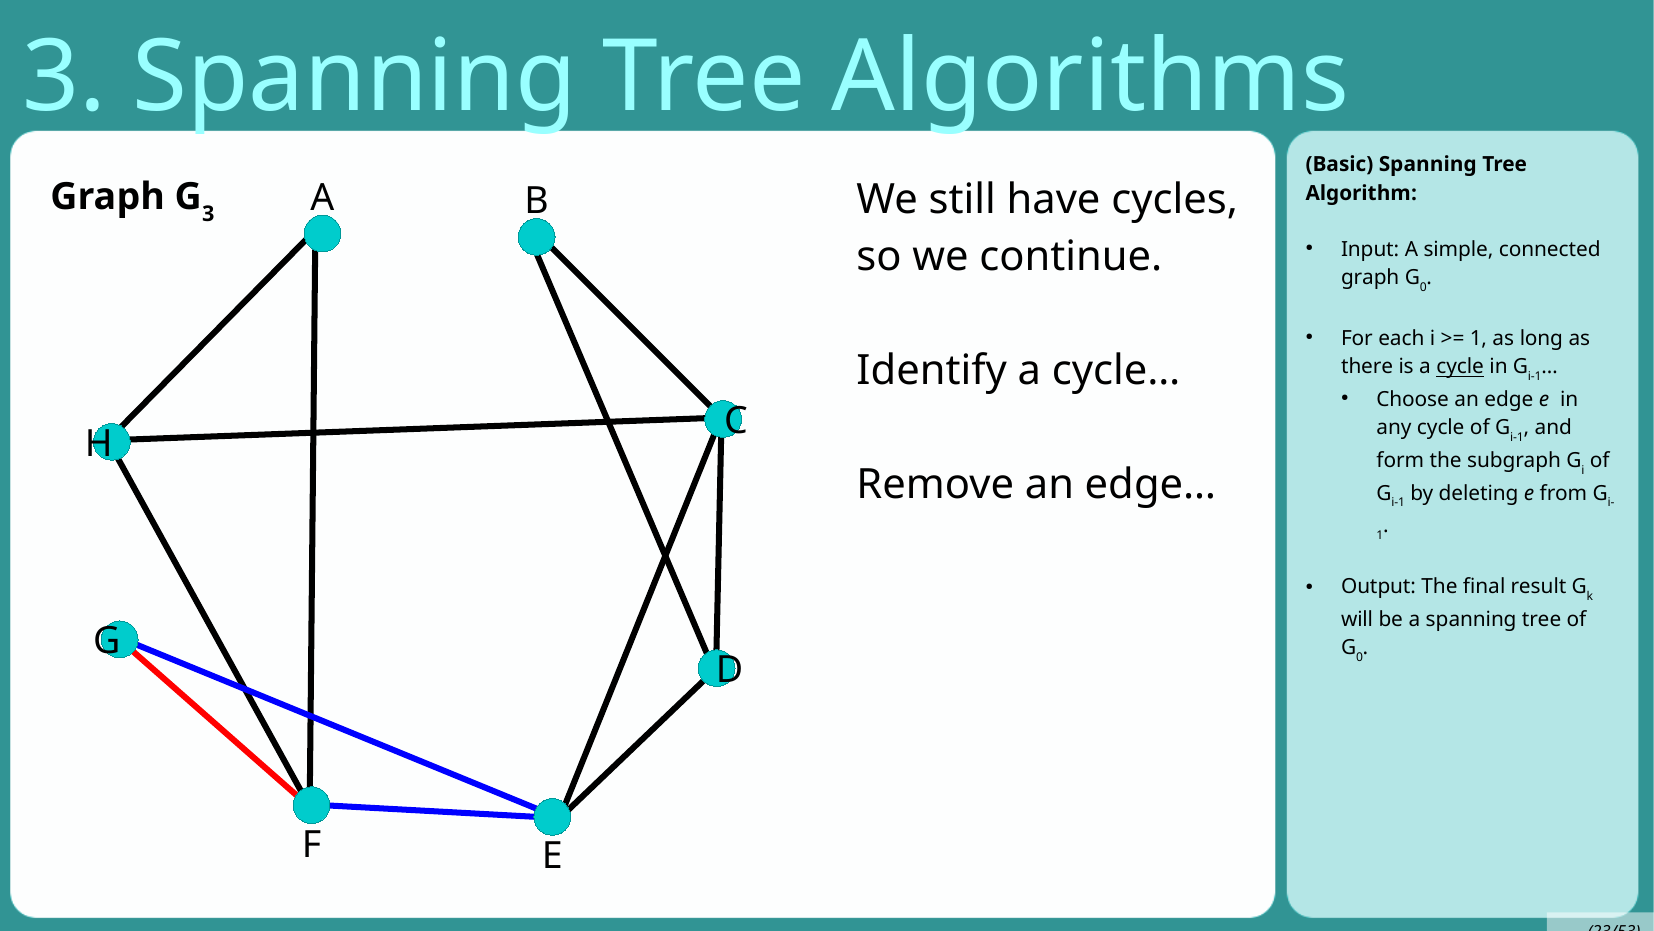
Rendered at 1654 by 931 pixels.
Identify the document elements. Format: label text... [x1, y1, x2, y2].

text_box F [293, 786, 330, 824]
text_box (Basic) Spanning Tree Algorithm: Input: A simple, connected graph G0. For each i >= 1, as long as there is a cycle in Gi-1… Choose an edge e in any cycle of Gi-1, and form the subgraph Gi of Gi-1 by deleting e from Gi-1. Output: The final result Gk will be a spanning tree of G0. [1290, 141, 1631, 661]
text_box Graph G3 [35, 161, 242, 229]
text_box A [304, 215, 341, 252]
text_box B [518, 218, 556, 256]
text_box D [722, 658, 736, 679]
picture [0, 0, 1654, 931]
title 3. Spanning Tree Algorithms [22, 13, 1511, 130]
text_box E [533, 798, 571, 836]
text_box C [704, 400, 737, 438]
text_box D [698, 649, 731, 687]
text_box G [101, 620, 139, 658]
text_box We still have cycles, so we continue. Identify a cycle… Remove an edge… [856, 169, 1247, 452]
text_box H [93, 423, 131, 461]
text_box (<number>/53) [1546, 912, 1654, 931]
text_box C [730, 409, 742, 430]
